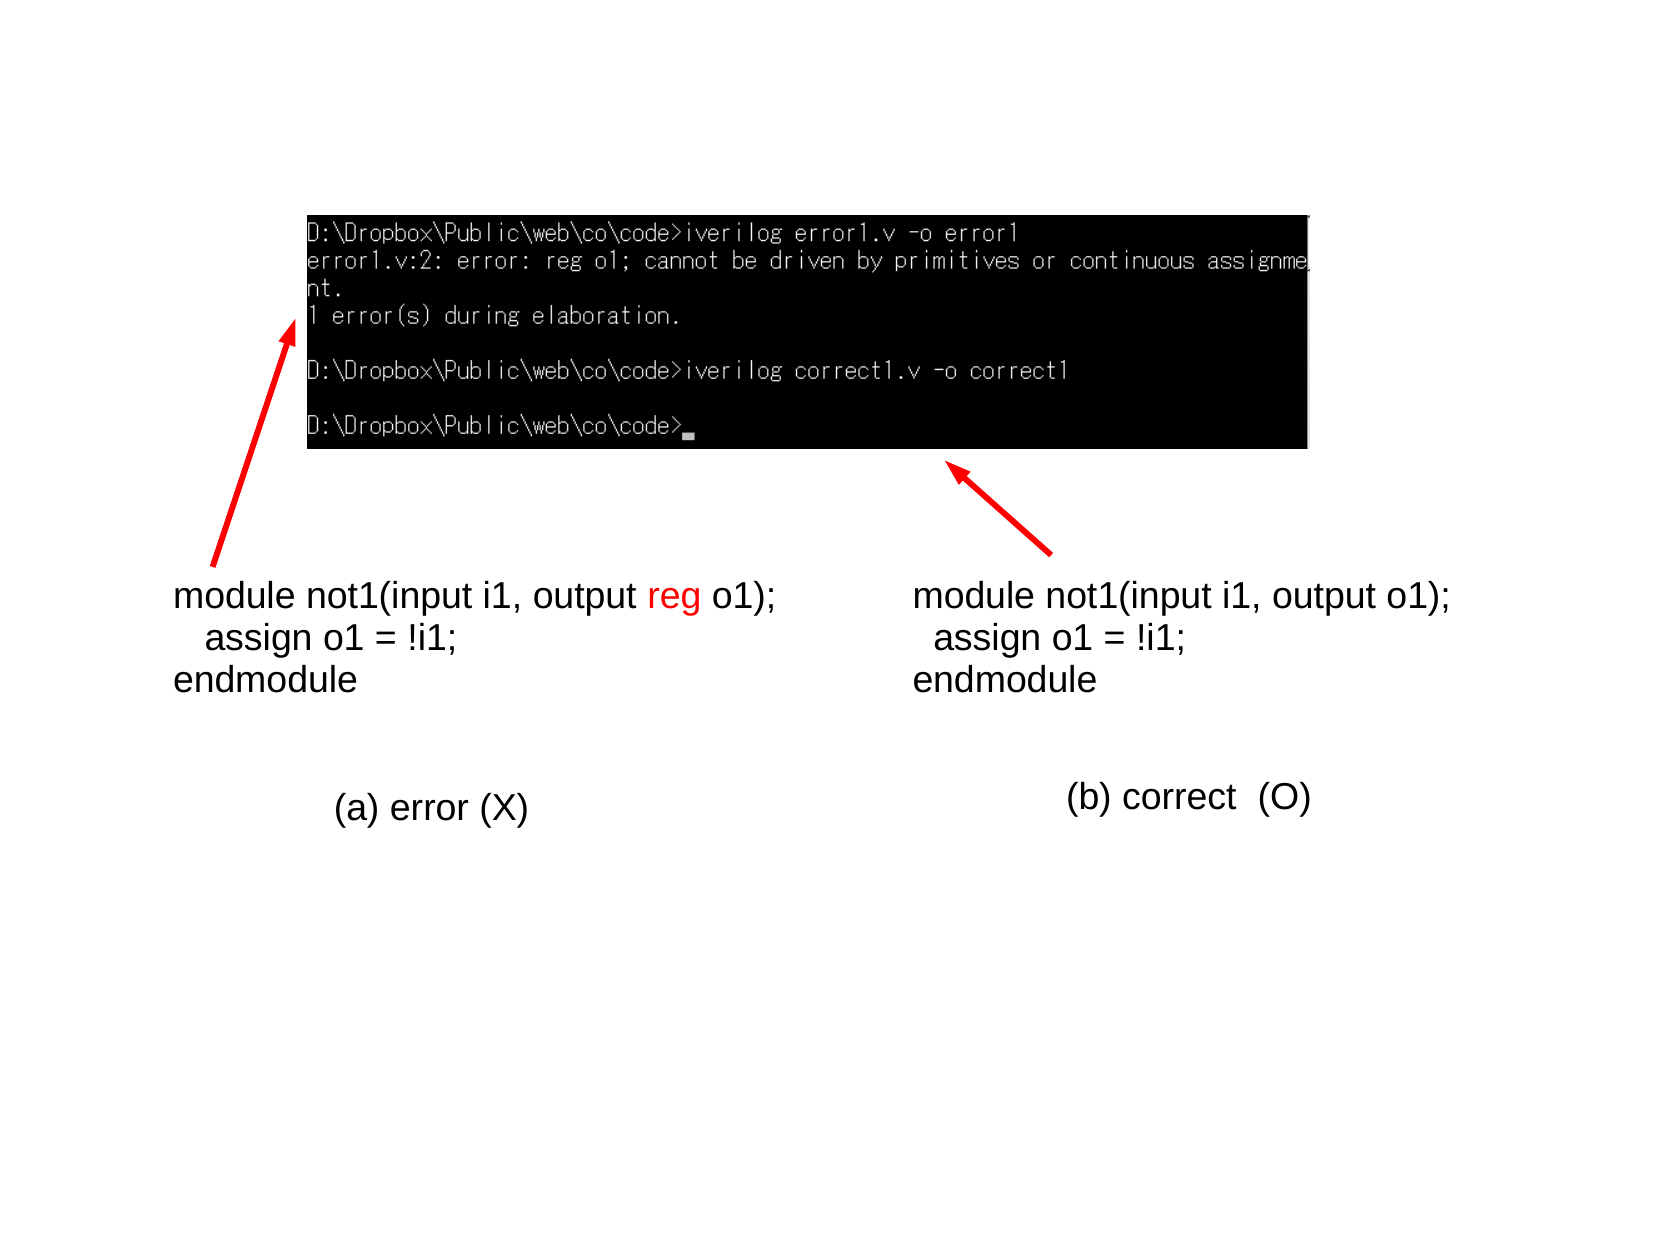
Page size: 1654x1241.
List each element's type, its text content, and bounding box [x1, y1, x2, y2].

text_box (b) correct (O) [1051, 767, 1327, 825]
text_box module not1(input i1, output reg o1); assign o1 = !i1; endmodule [158, 566, 792, 708]
picture [307, 215, 1310, 449]
text_box (a) error (X) [318, 779, 555, 837]
text_box module not1(input i1, output o1); assign o1 = !i1; endmodule [897, 566, 1467, 708]
